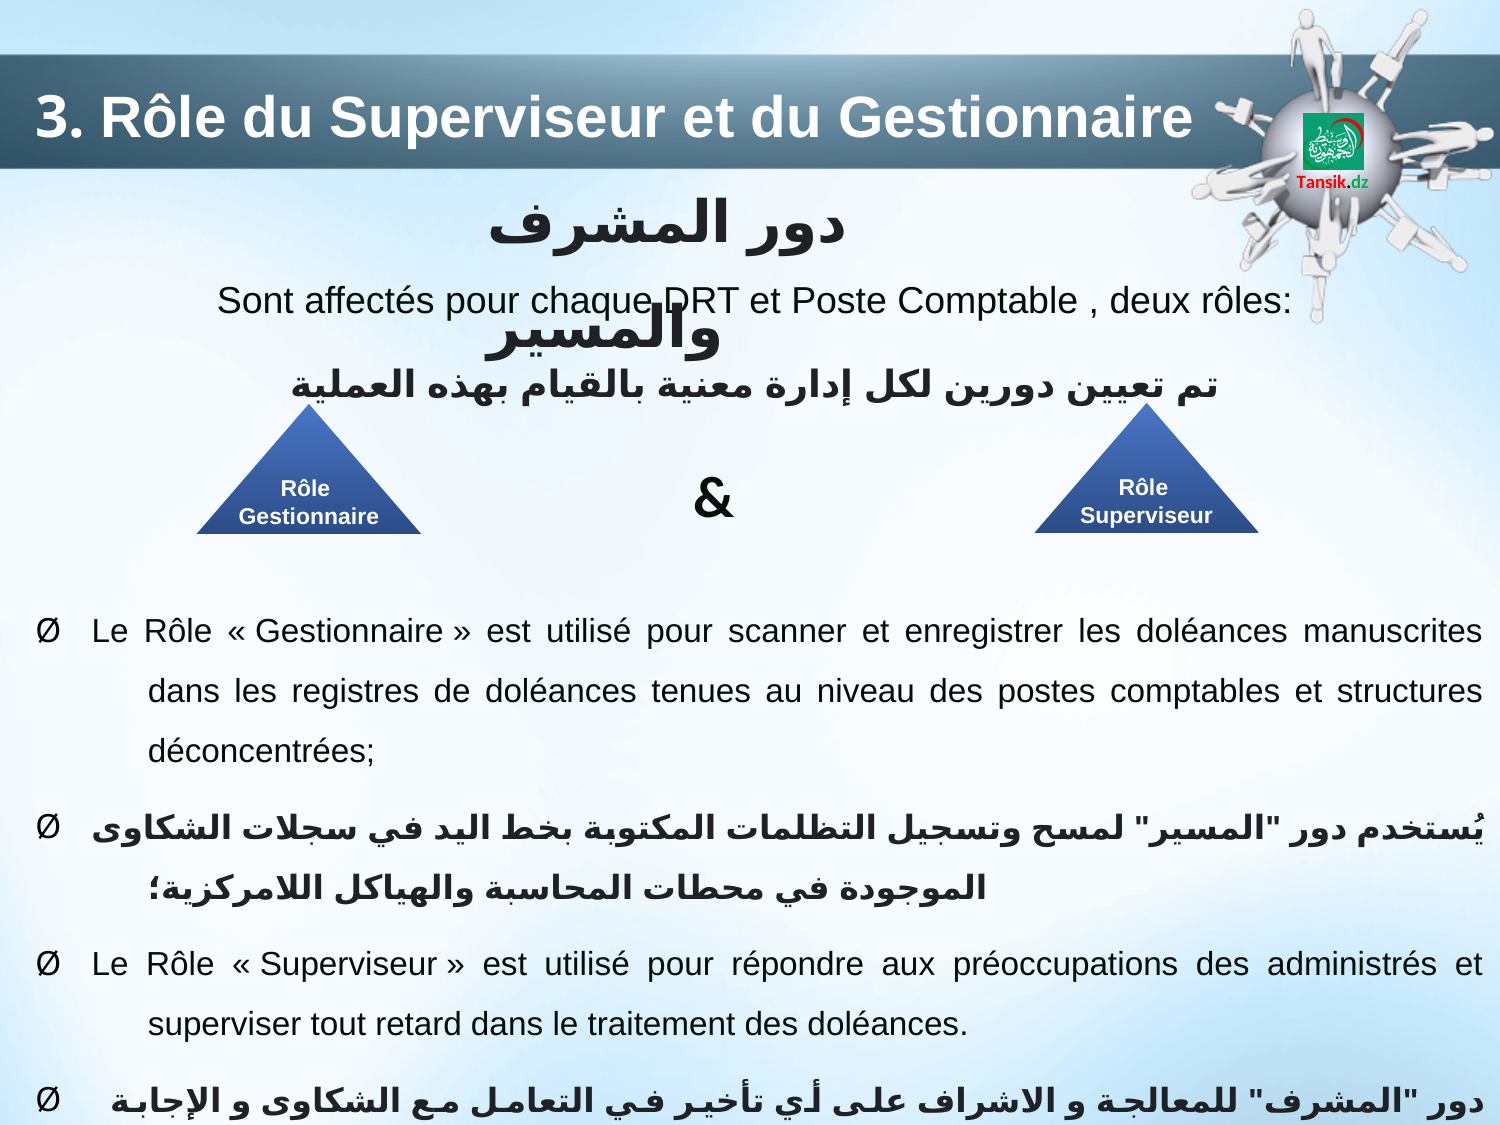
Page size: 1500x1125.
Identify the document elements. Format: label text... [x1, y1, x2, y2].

text_box Rôle Gestionnaire [196, 403, 422, 534]
title 3. Rôle du Superviseur et du Gestionnaire [20, 71, 1383, 155]
text_box Tansik.dz [1281, 161, 1386, 197]
text_box Sont affectés pour chaque DRT et Poste Comptable , deux rôles: تم تعيين دورين لكل إدارة معنية بالقيام بهذه العملية Le Rôle « Gestionnaire » est utilisé pour scanner et enregistrer les doléances manuscrites dans les registres de doléances tenues au niveau des postes comptables et structures déconcentrées; يُستخدم دور "المسير" لمسح وتسجيل التظلمات المكتوبة بخط اليد في سجلات الشكاوى الموجودة في محطات المحاسبة والهياكل اللامركزية؛ Le Rôle « Superviseur » est utilisé pour répondre aux préoccupations des administrés et superviser tout retard dans le traitement des doléances. دور "المشرف" للمعالجة و الاشراف على أي تأخير في التعامل مع الشكاوى و الإجابة عليها. يستخدم [20, 245, 1500, 1125]
text_box Rôle Superviseur [1034, 402, 1259, 533]
picture [1303, 113, 1364, 161]
text_box & [679, 451, 761, 538]
text_box دور المشرف والمسير [472, 141, 931, 252]
